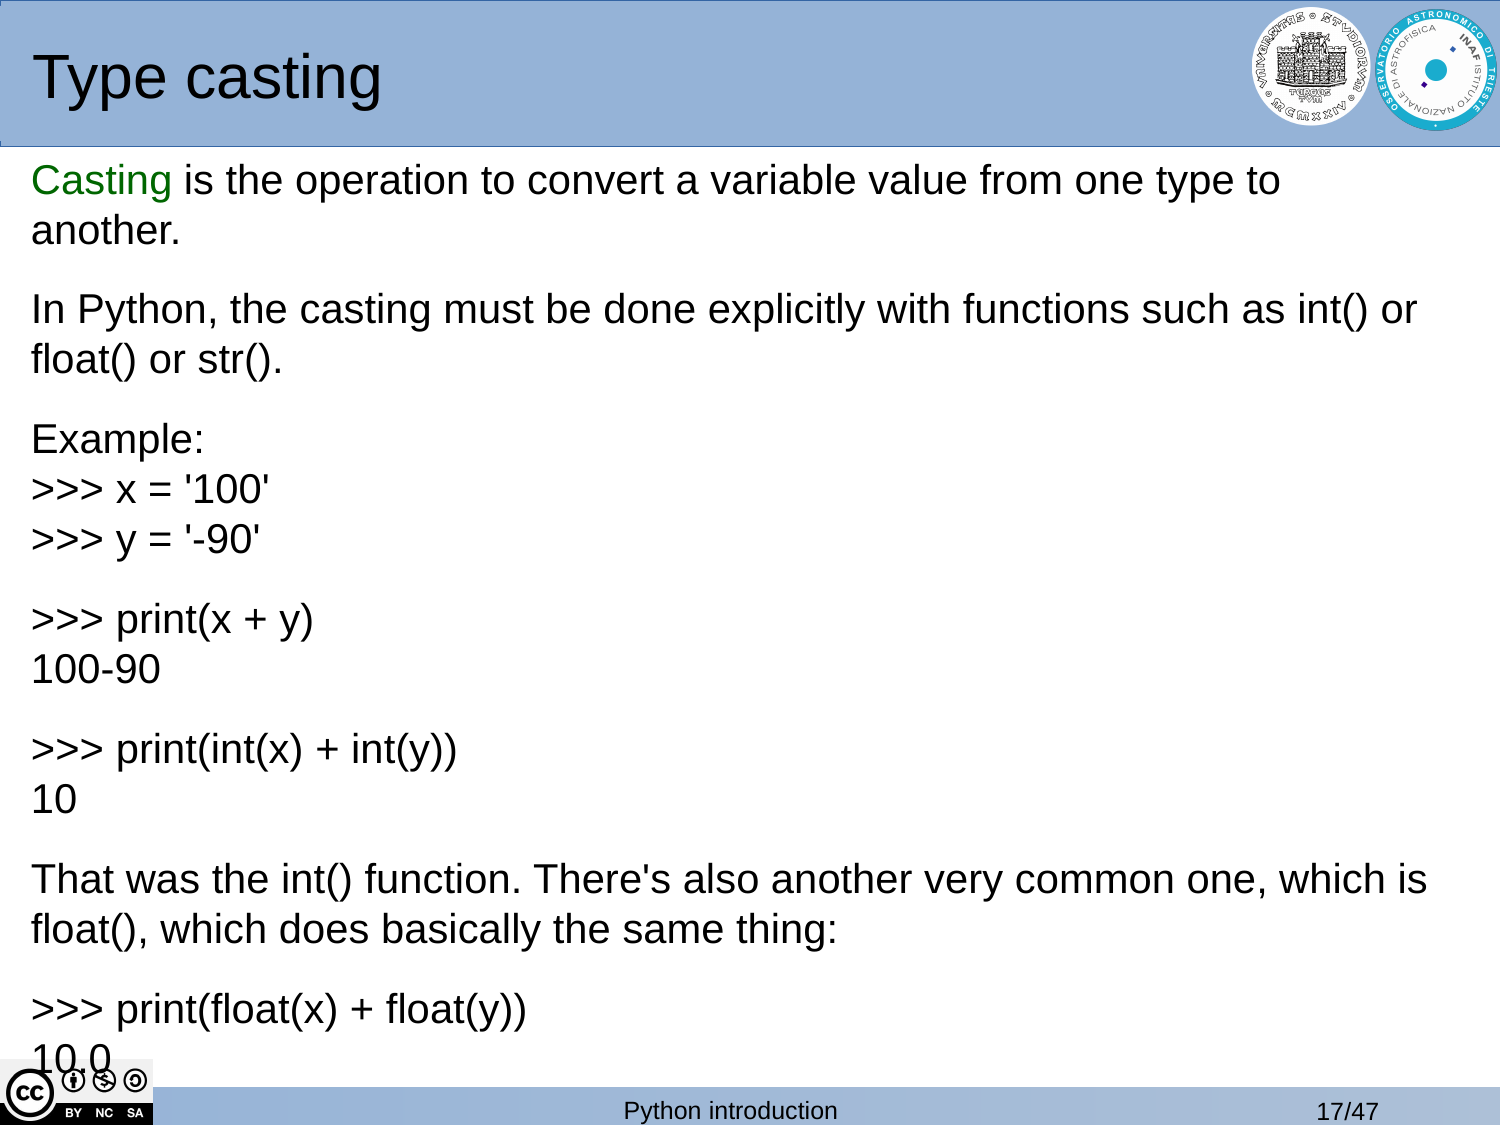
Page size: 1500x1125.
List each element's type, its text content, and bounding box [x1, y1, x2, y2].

picture [93, 1059, 106, 1070]
list Casting is the operation to convert a variable value from one type to another. In Python, the casting must be done explicitly with functions such as int() or float() or str(). Example: >>> x = '100' >>> y = '-90' >>> print(x + y) 100-90 >>> print(int(x) + int(y)) 10 That was the int() function. There's also another very common one, which is float(), which does basically the same thing: >>> print(float(x) + float(y)) 10.0 [16, 144, 1450, 1018]
picture [1252, 0, 1500, 156]
picture [59, 1059, 72, 1070]
text_box Type casting [0, 5, 1243, 141]
picture [0, 1059, 153, 1125]
